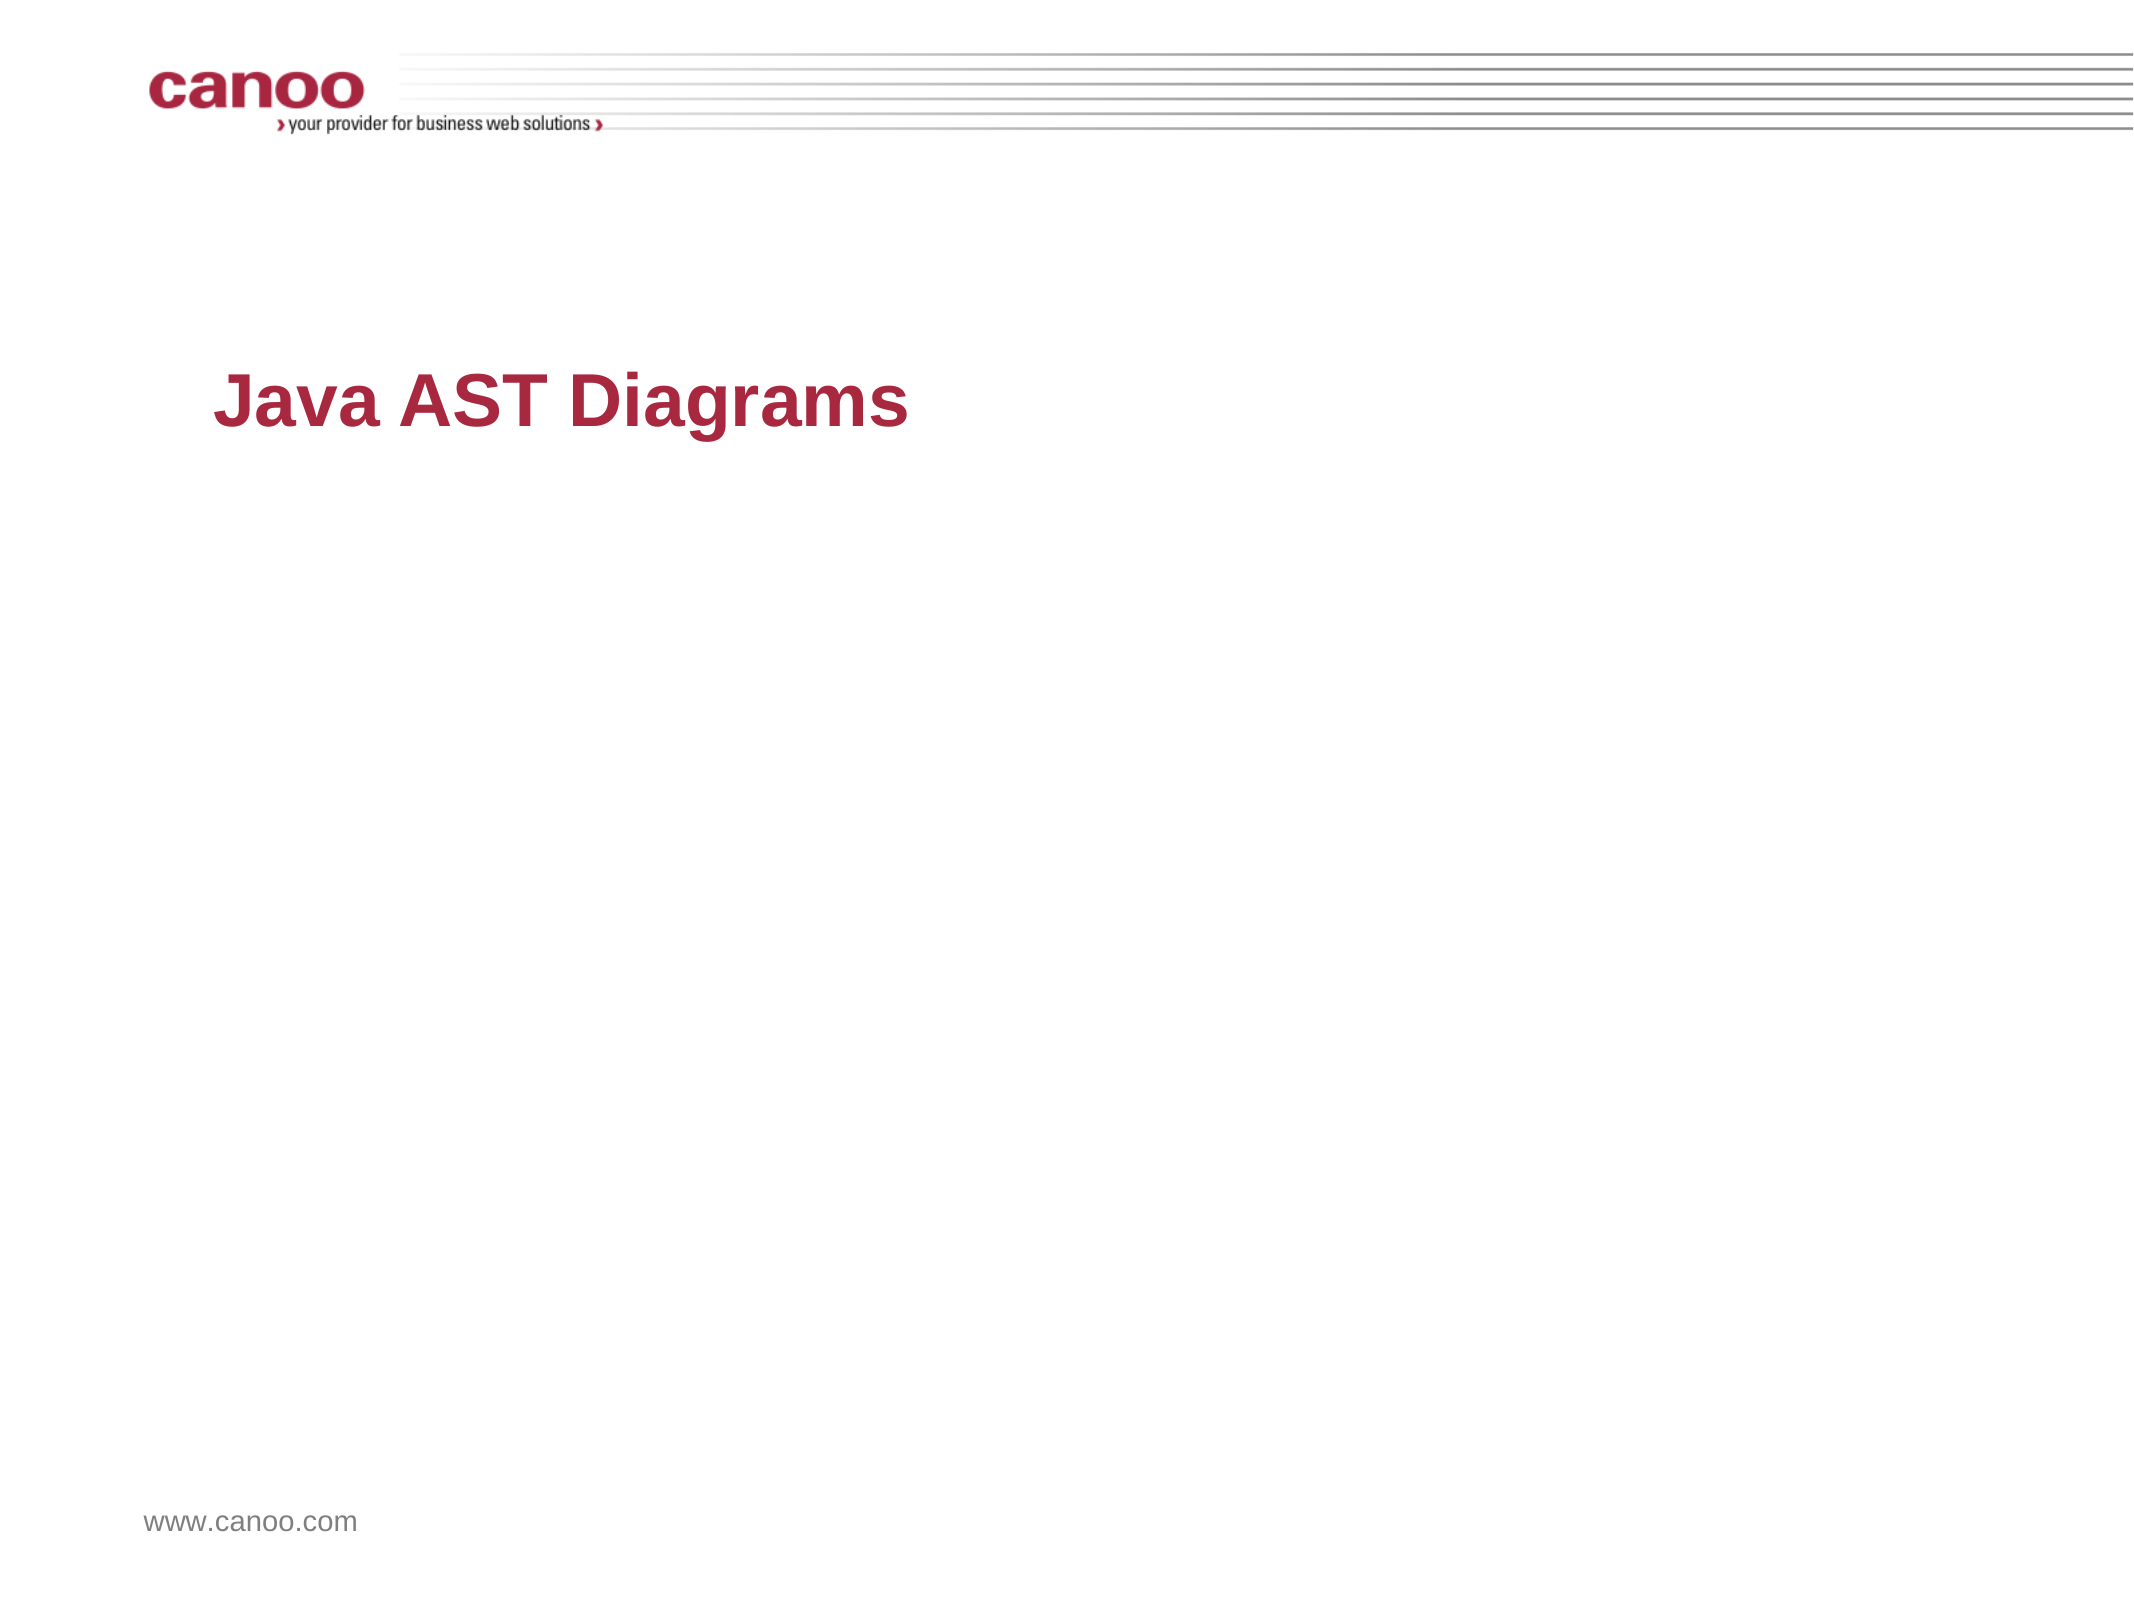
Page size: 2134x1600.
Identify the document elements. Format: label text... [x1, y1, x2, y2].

title Java AST Diagrams [204, 220, 2020, 451]
picture [0, 21, 2134, 188]
